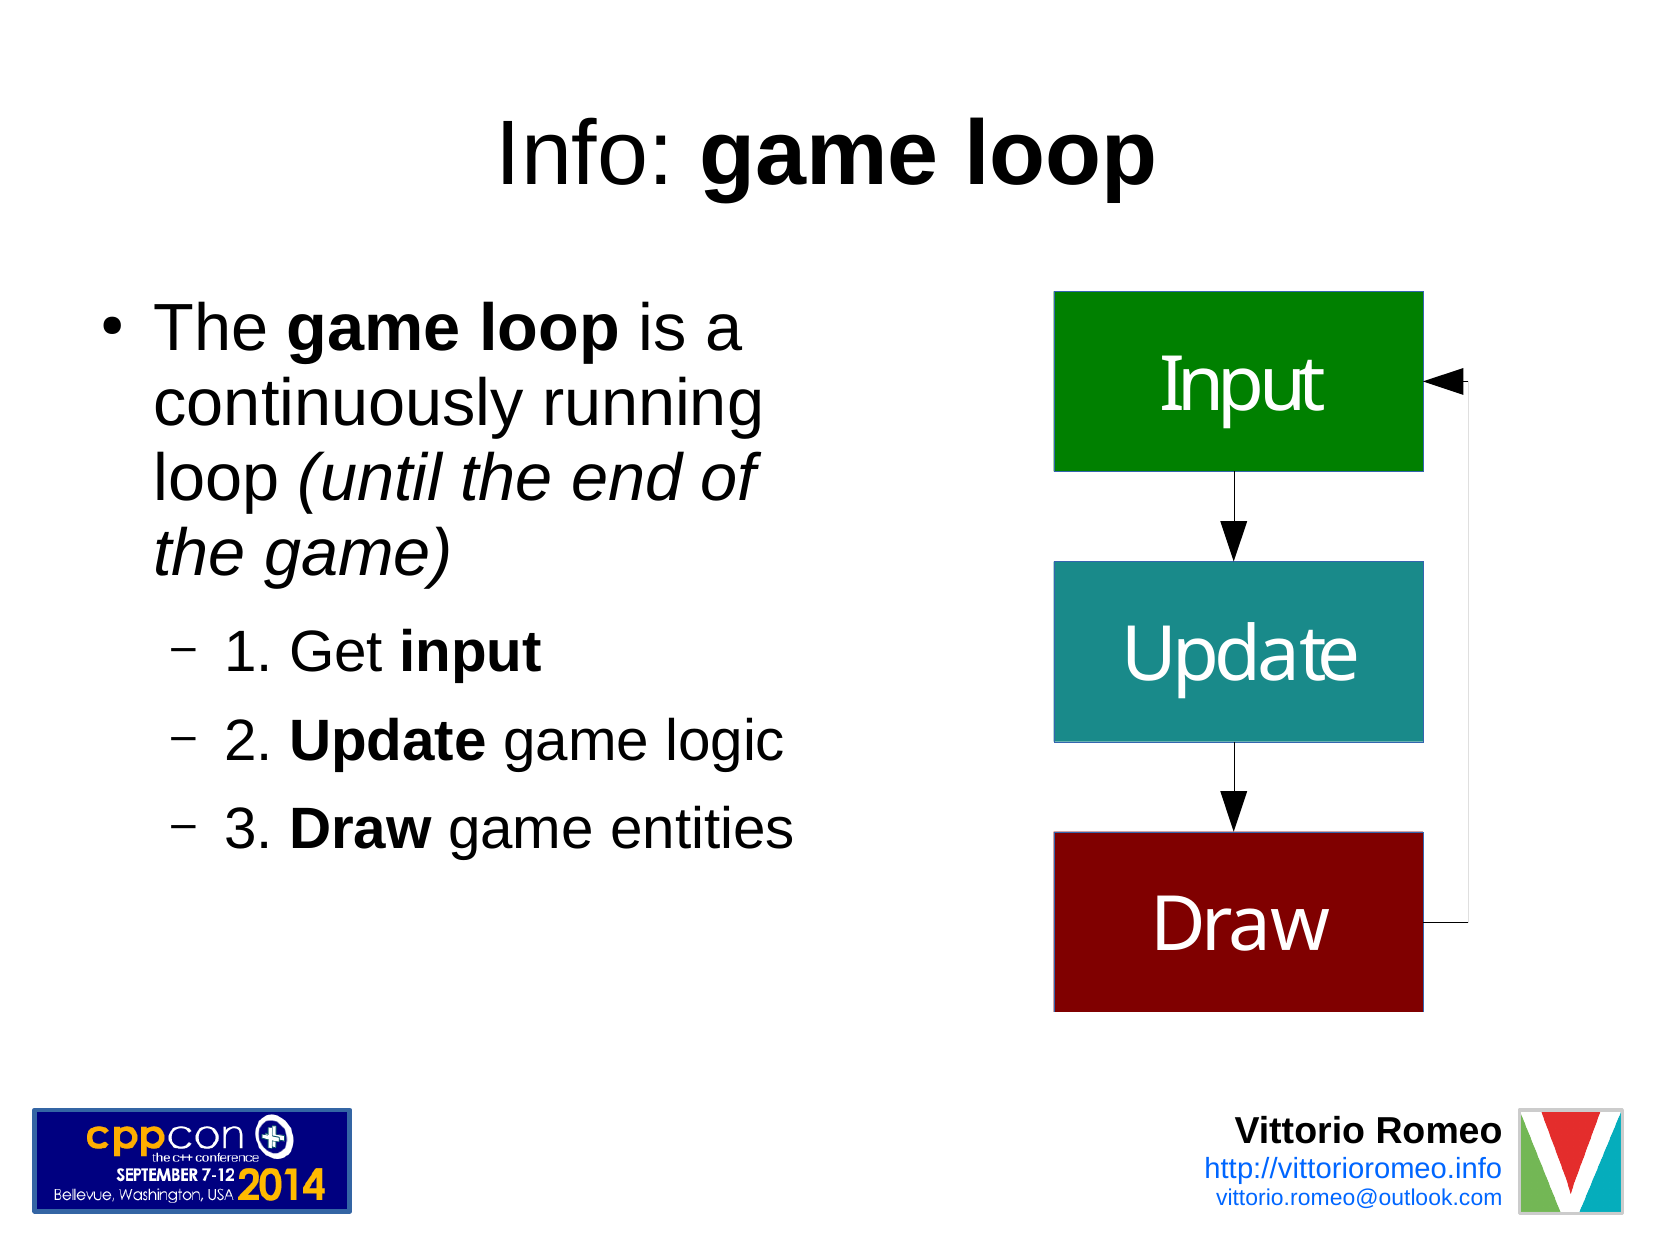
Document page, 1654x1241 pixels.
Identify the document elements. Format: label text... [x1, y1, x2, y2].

list The game loop is a continuously running loop (until the end of the game) 1. Get input 2. Update game logic 3. Draw game entities [82, 290, 809, 1010]
title Info: game loop [82, 49, 1571, 257]
picture [54, 1114, 325, 1203]
picture [1053, 291, 1469, 1012]
picture [1521, 1112, 1621, 1212]
